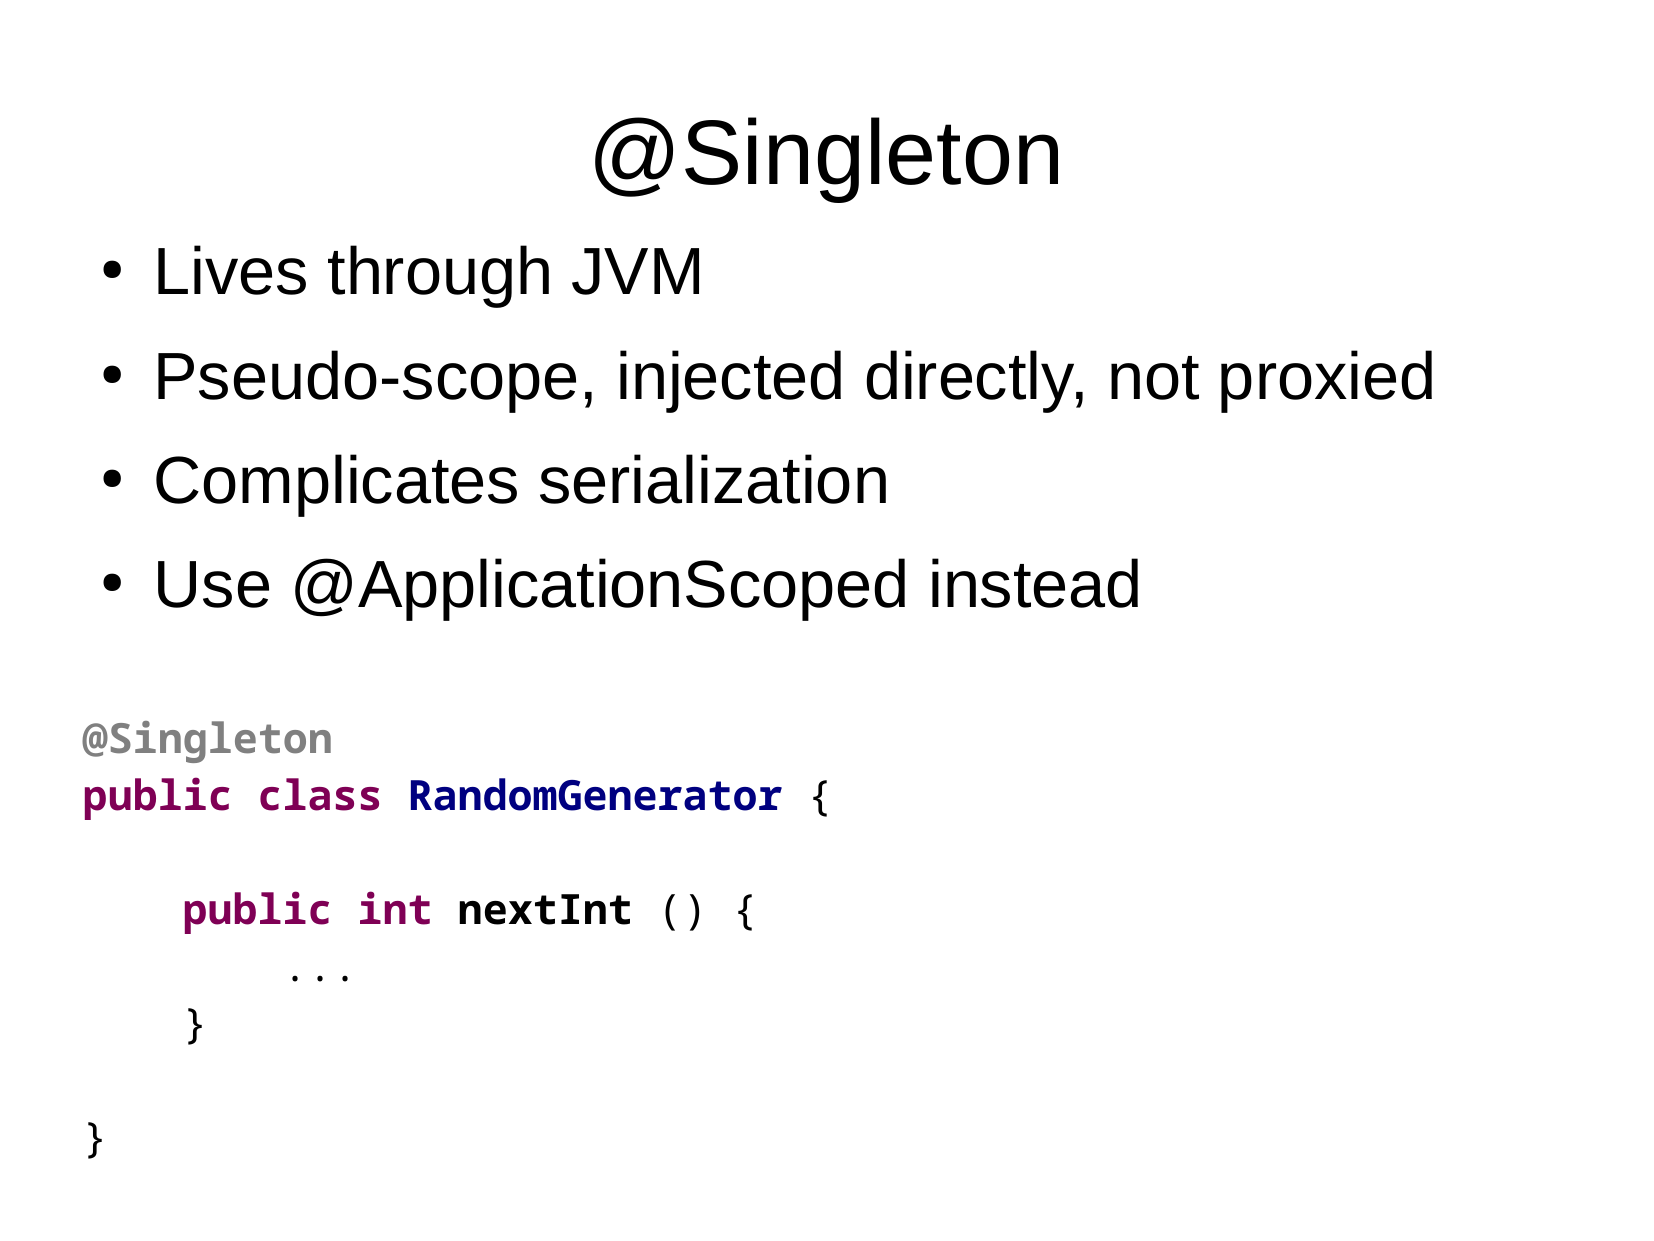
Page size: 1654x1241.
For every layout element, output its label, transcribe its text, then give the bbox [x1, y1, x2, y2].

title @Singleton [82, 49, 1571, 257]
list Lives through JVM Pseudo-scope, injected directly, not proxied Complicates serialization Use @ApplicationScoped instead @Singleton public class RandomGenerator { public int nextInt () { ... } } [82, 270, 1571, 1129]
